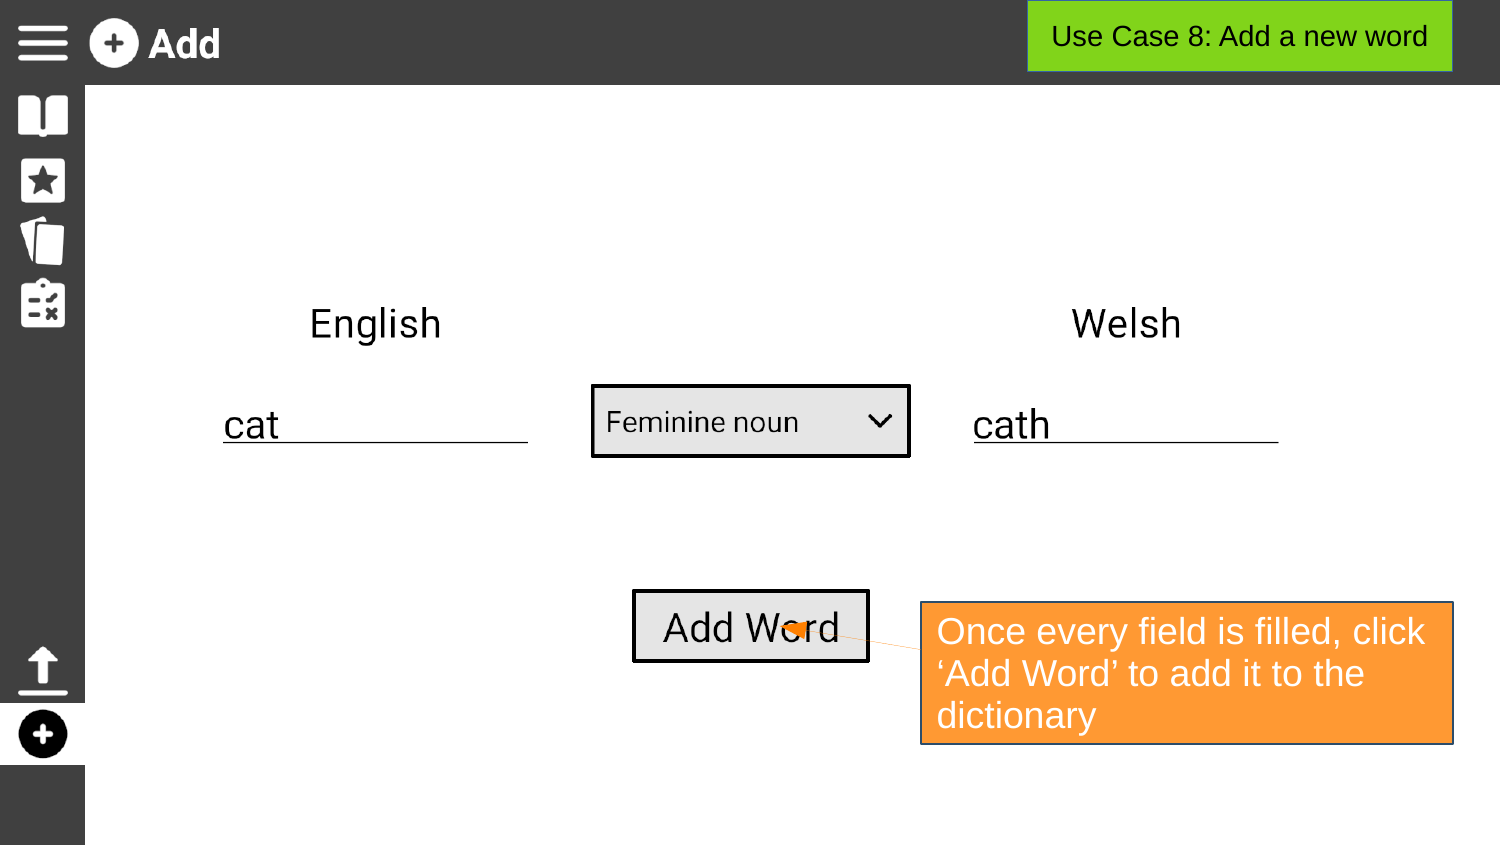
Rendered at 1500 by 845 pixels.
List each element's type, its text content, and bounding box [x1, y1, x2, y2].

picture [0, 0, 1500, 845]
text_box Once every field is filled, click ‘Add Word’ to add it to the dictionary [920, 602, 1453, 745]
text_box Use Case 8: Add a new word [1027, 0, 1453, 72]
